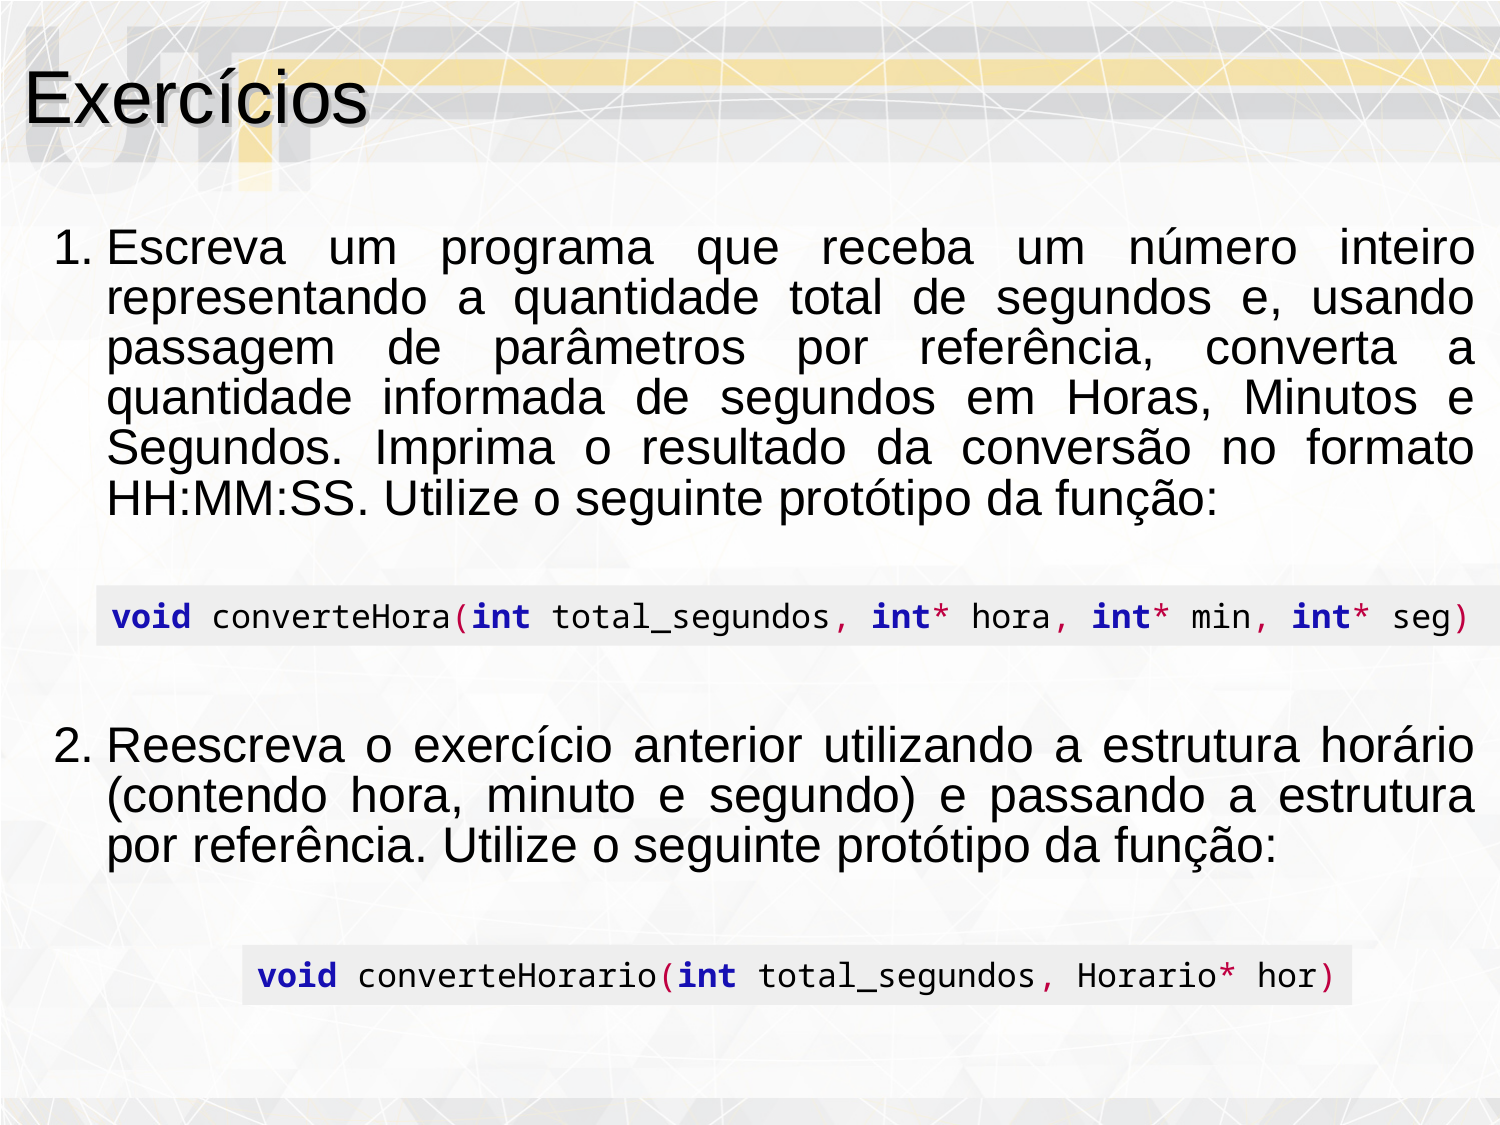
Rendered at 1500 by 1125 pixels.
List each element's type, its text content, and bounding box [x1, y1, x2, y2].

title Exercícios [23, 18, 1489, 178]
list Escreva um programa que receba um número inteiro representando a quantidade total de segundos e, usando passagem de parâmetros por referência, converta a quantidade informada de segundos em Horas, Minutos e Segundos. Imprima o resultado da conversão no formato HH:MM:SS. Utilize o seguinte protótipo da função: Reescreva o exercício anterior utilizando a estrutura horário (contendo hora, minuto e segundo) e passando a estrutura por referência. Utilize o seguinte protótipo da função: [35, 224, 1477, 1087]
text_box void converteHorario(int total_segundos, Horario* hor) [242, 944, 1258, 993]
text_box void converteHora(int total_segundos, int* hora, int* min, int* seg) [96, 585, 1404, 634]
